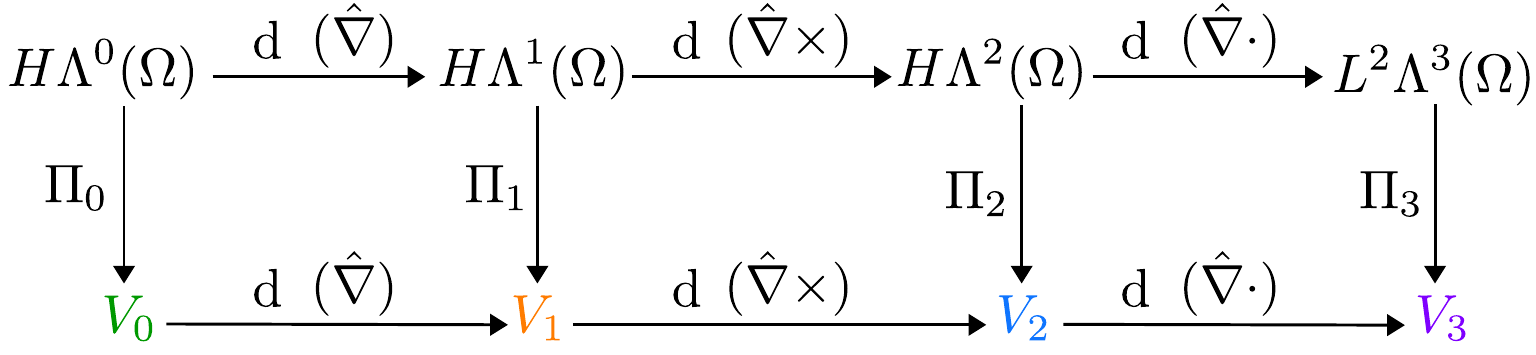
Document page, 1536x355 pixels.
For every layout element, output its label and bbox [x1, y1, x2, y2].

text_box [103, 295, 153, 342]
text_box [45, 165, 104, 211]
text_box [1333, 44, 1530, 106]
text_box [1181, 251, 1276, 316]
text_box [439, 38, 624, 100]
text_box [254, 20, 281, 59]
text_box [946, 171, 1004, 217]
text_box [254, 268, 281, 308]
text_box [1122, 268, 1149, 308]
text_box [1360, 171, 1419, 217]
text_box [1122, 20, 1149, 59]
text_box [313, 251, 393, 316]
text_box [726, 251, 848, 316]
text_box [313, 3, 393, 68]
text_box [513, 295, 560, 341]
text_box [673, 268, 701, 308]
text_box [998, 295, 1047, 341]
text_box [1417, 295, 1466, 342]
text_box [1181, 3, 1276, 68]
text_box [897, 38, 1082, 100]
text_box [466, 165, 523, 211]
text_box [673, 20, 701, 59]
text_box [8, 38, 193, 100]
text_box [726, 3, 848, 68]
